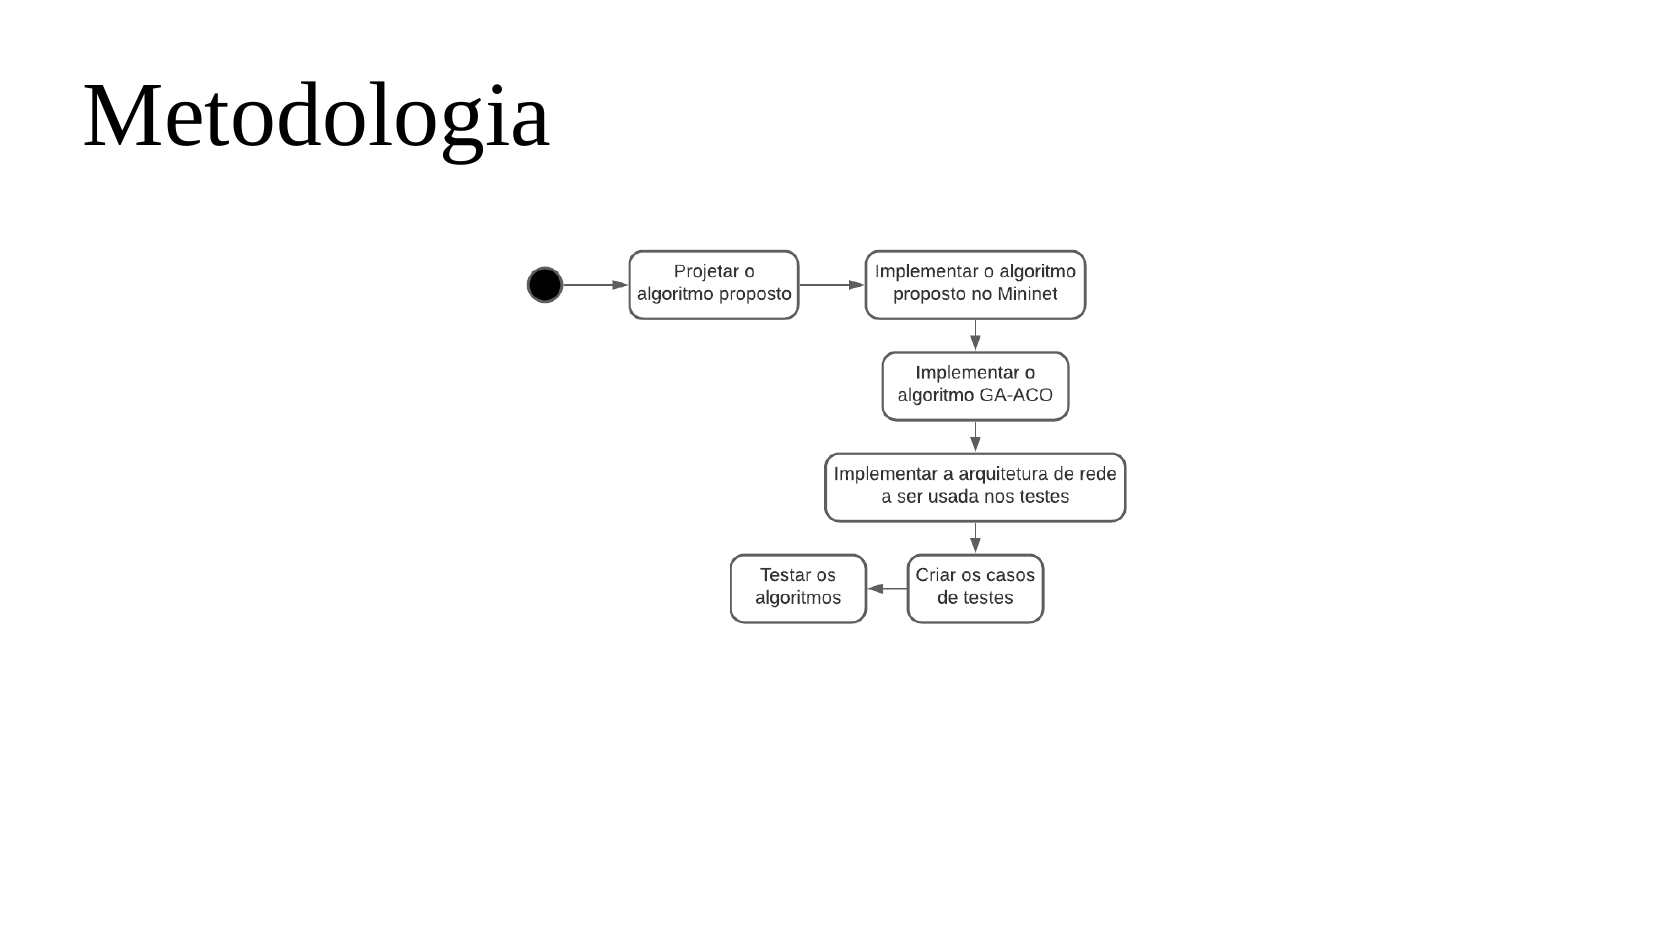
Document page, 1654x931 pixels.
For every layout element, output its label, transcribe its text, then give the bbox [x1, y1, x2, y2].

picture [494, 217, 1159, 758]
title Metodologia [82, 37, 1571, 193]
